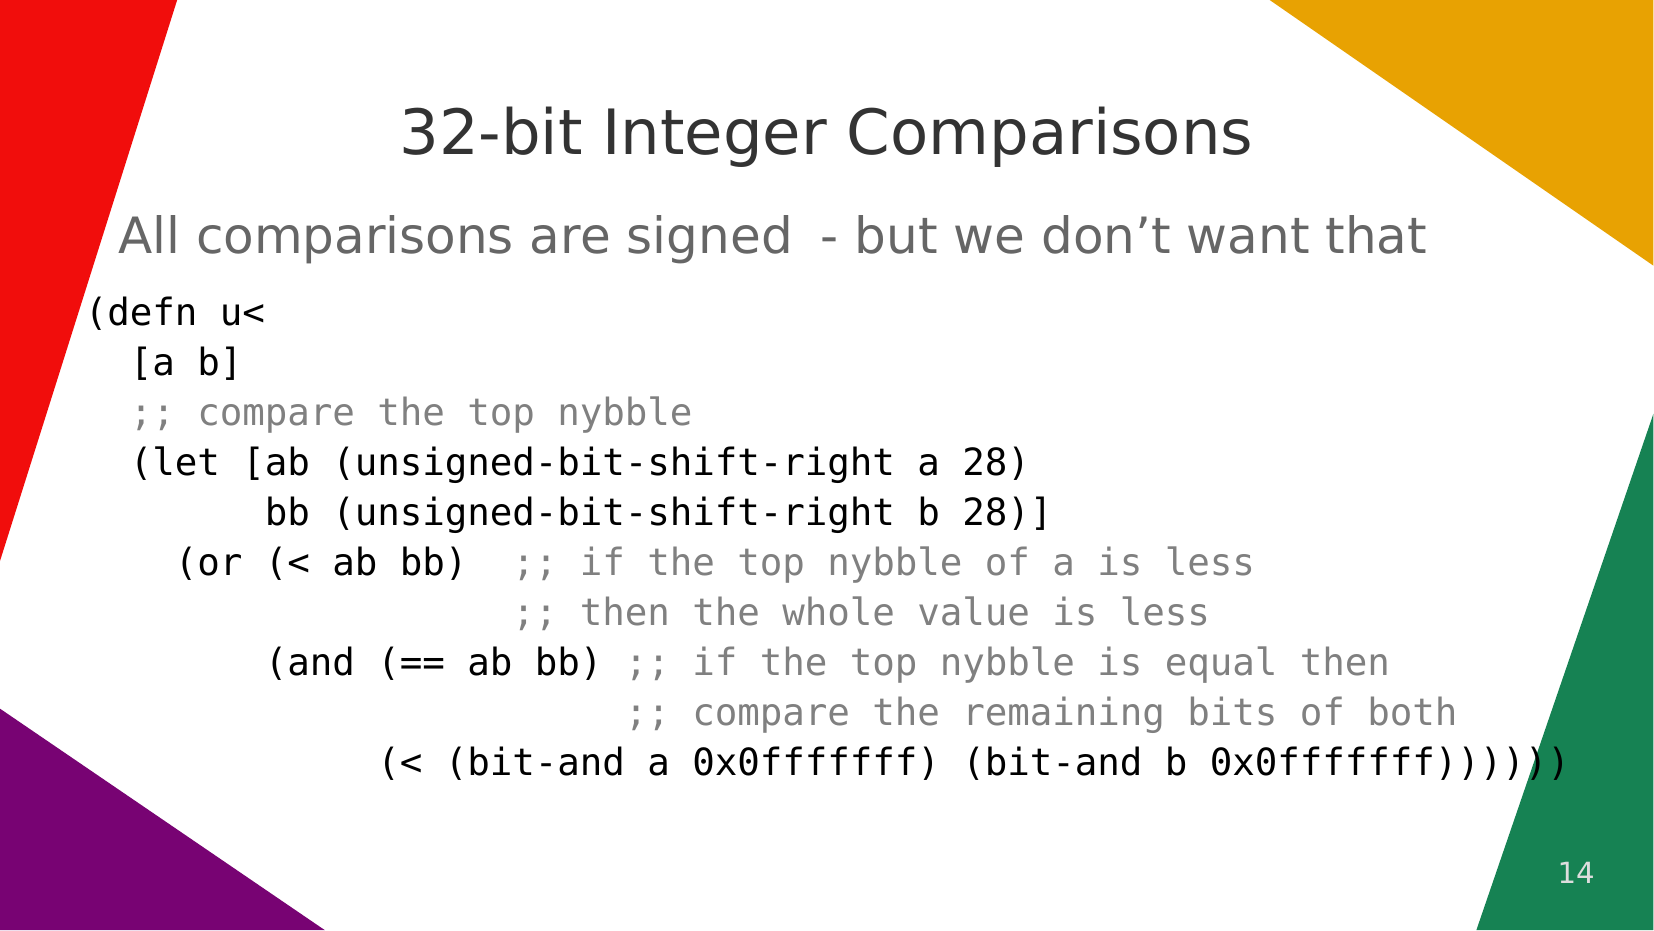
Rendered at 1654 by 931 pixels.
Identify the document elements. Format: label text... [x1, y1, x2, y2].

list All comparisons are signed [118, 206, 820, 277]
text_box (defn u< [a b] ;; compare the top nybble (let [ab (unsigned-bit-shift-right a 28) bb (unsigned-bit-shift-right b 28)] (or (< ab bb) ;; if the top nybble of a is less ;; then the whole value is less (and (== ab bb) ;; if the top nybble is equal then ;; compare the remaining bits of both (< (bit-and a 0x0fffffff) (bit-and b 0x0fffffff)))))) [70, 277, 1613, 793]
list - but we don’t want that [820, 206, 1528, 290]
title 32-bit Integer Comparisons [118, 59, 1536, 207]
